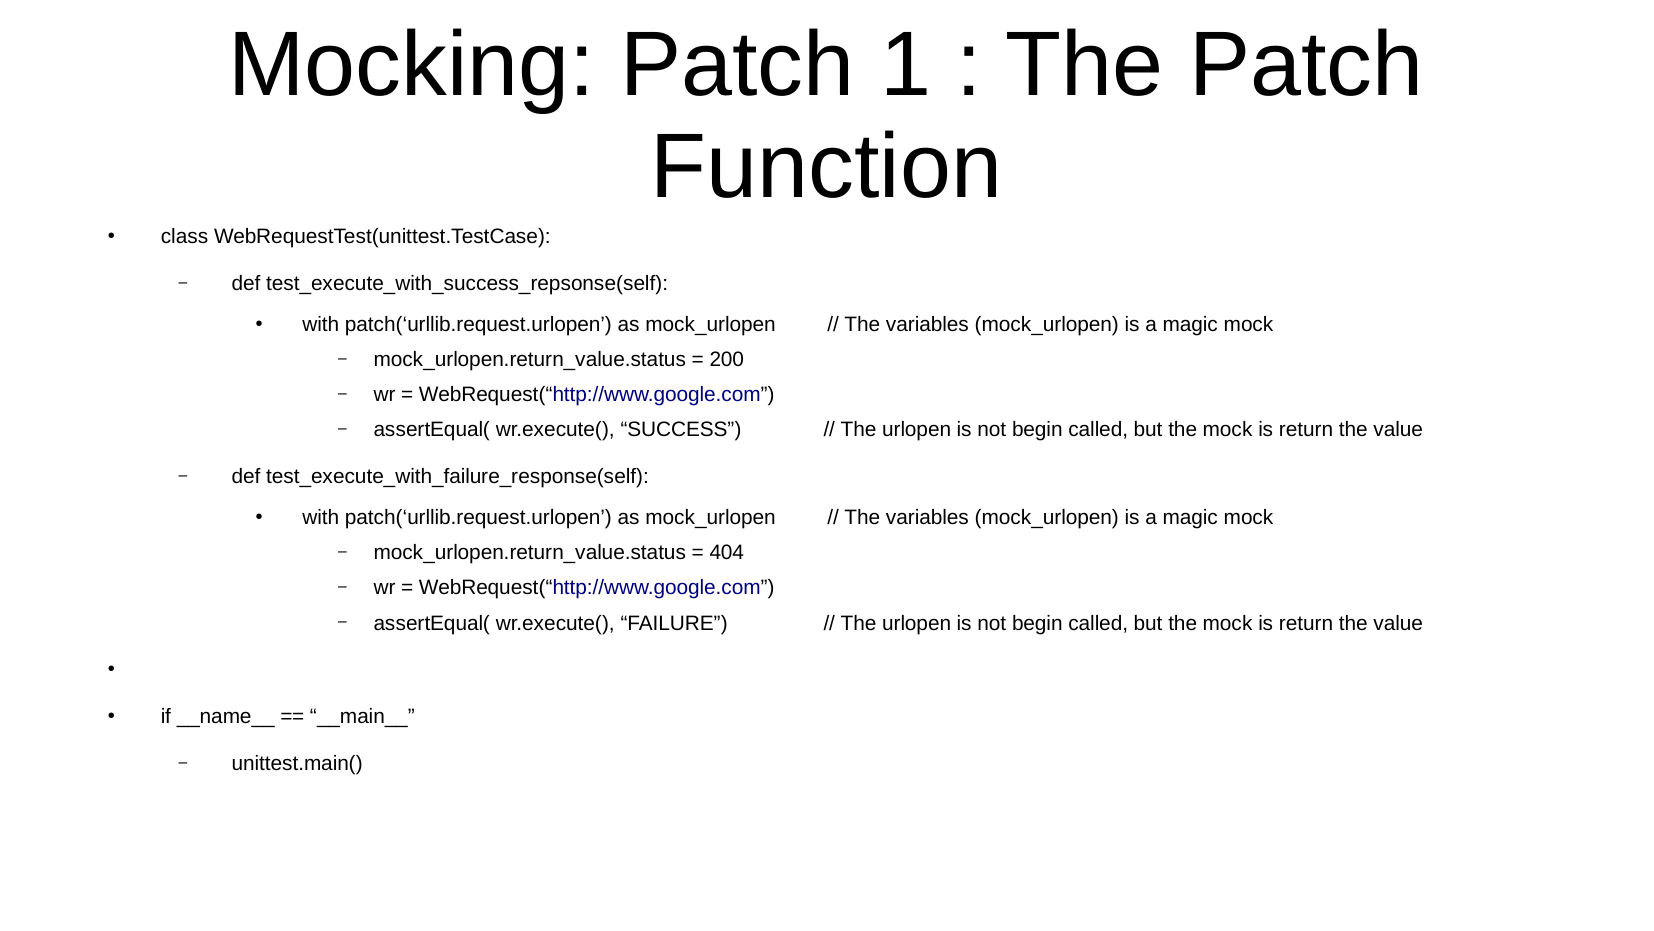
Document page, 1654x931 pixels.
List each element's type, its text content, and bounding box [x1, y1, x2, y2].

list class WebRequestTest(unittest.TestCase): def test_execute_with_success_repsonse(self): with patch(‘urllib.request.urlopen’) as mock_urlopen // The variables (mock_urlopen) is a magic mock mock_urlopen.return_value.status = 200 wr = WebRequest(“http://www.google.com”) assertEqual( wr.execute(), “SUCCESS”) // The urlopen is not begin called, but the mock is return the value def test_execute_with_failure_response(self): with patch(‘urllib.request.urlopen’) as mock_urlopen // The variables (mock_urlopen) is a magic mock mock_urlopen.return_value.status = 404 wr = WebRequest(“http://www.google.com”) assertEqual( wr.execute(), “FAILURE”) // The urlopen is not begin called, but the mock is return the value if __name__ == “__main__” unittest.main() [90, 225, 1636, 916]
title Mocking: Patch 1 : The Patch Function [82, 12, 1571, 218]
